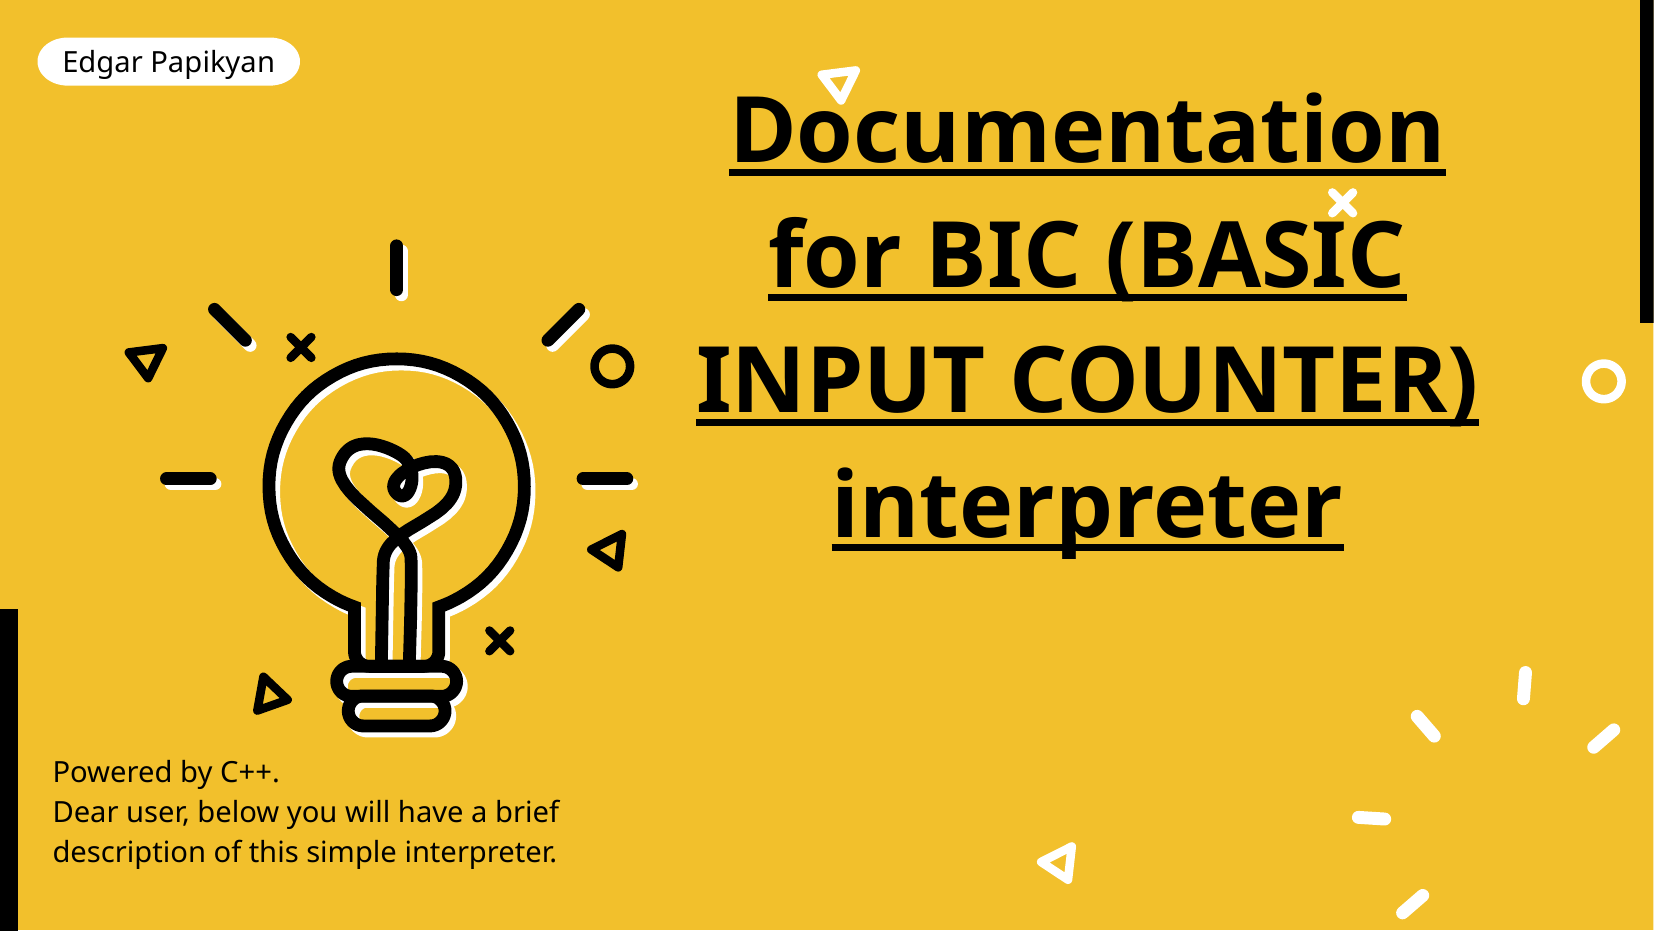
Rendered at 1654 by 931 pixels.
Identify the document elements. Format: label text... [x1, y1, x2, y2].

title Documentation for BIC (BASIC INPUT COUNTER) interpreter [675, 37, 1501, 592]
text_box Powered by C++. Dear user, below you will have a brief description of this simple interpreter. [52, 759, 713, 863]
text_box Edgar Papikyan [37, 37, 301, 86]
